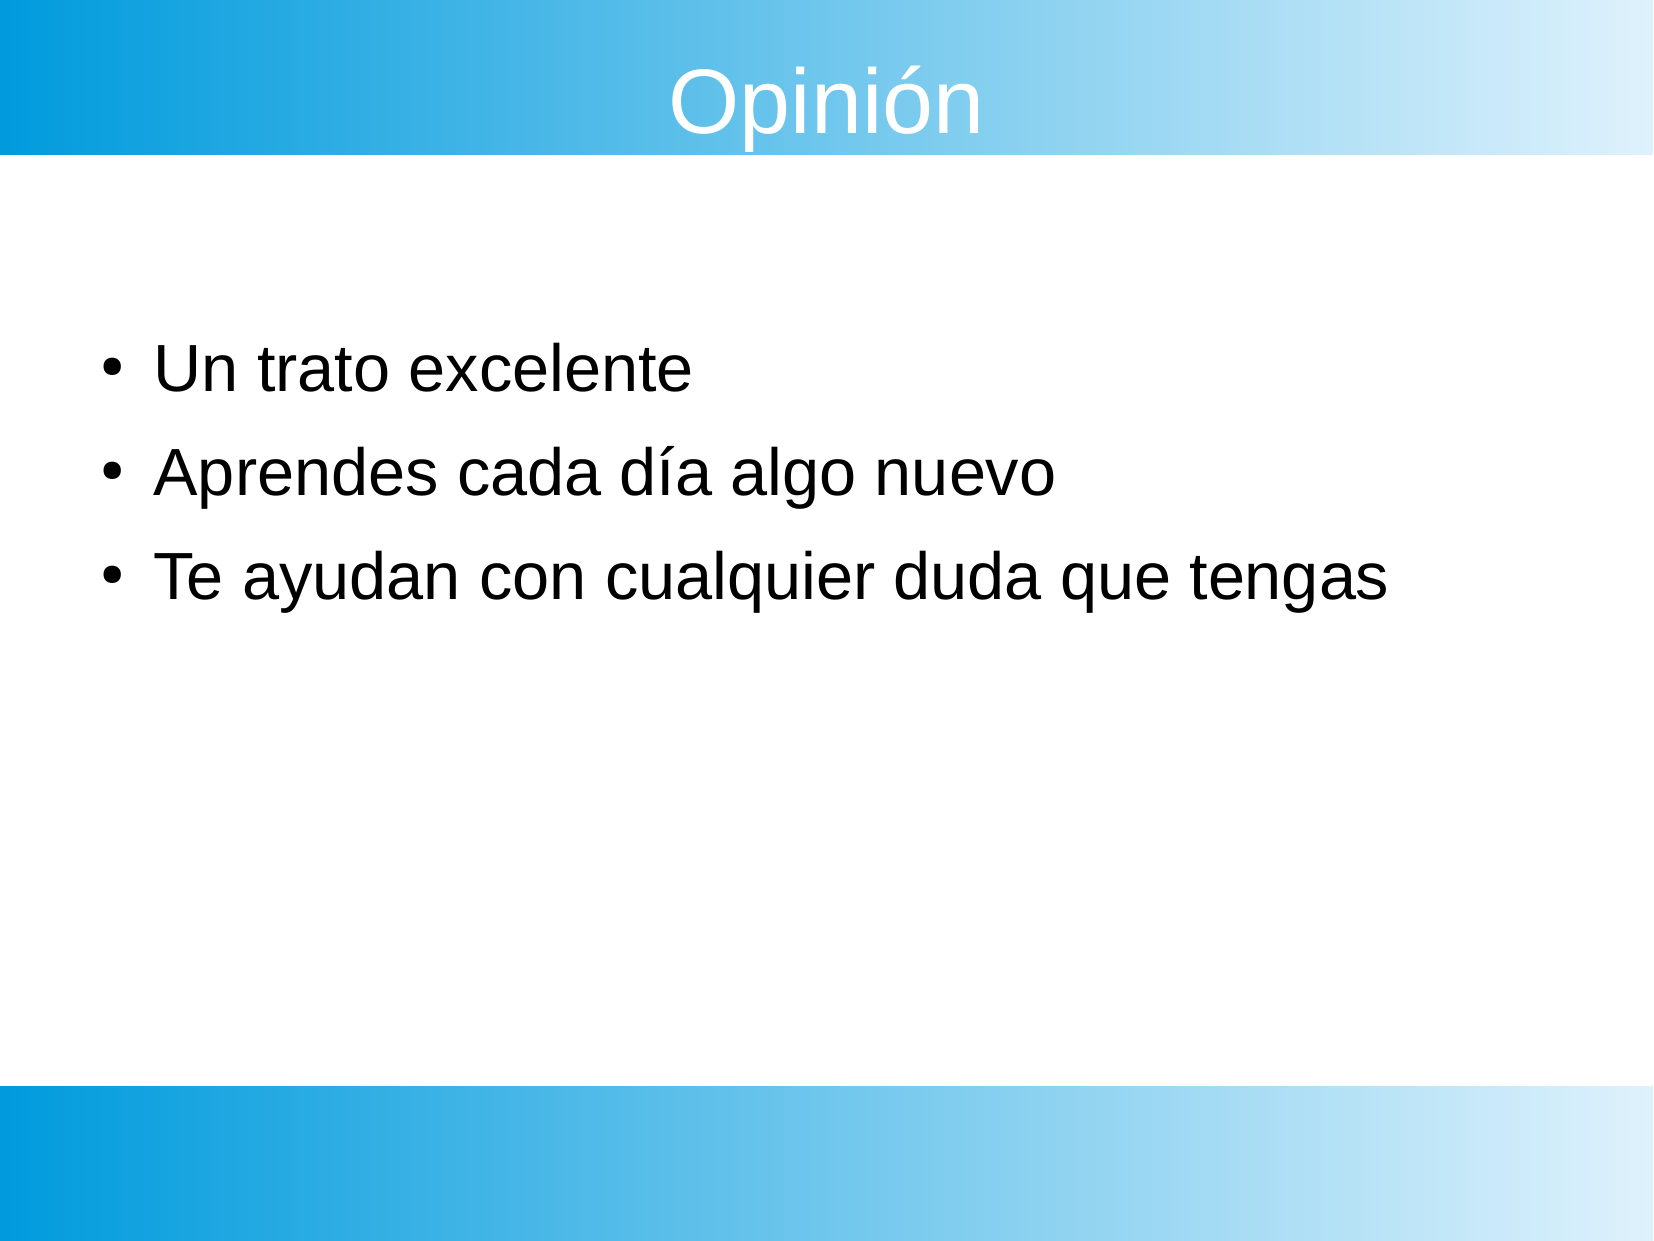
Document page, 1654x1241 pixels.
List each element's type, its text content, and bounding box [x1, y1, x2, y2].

title Opinión [82, 49, 1571, 155]
list Un trato excelente Aprendes cada día algo nuevo Te ayudan con cualquier duda que tengas [82, 330, 1571, 1050]
